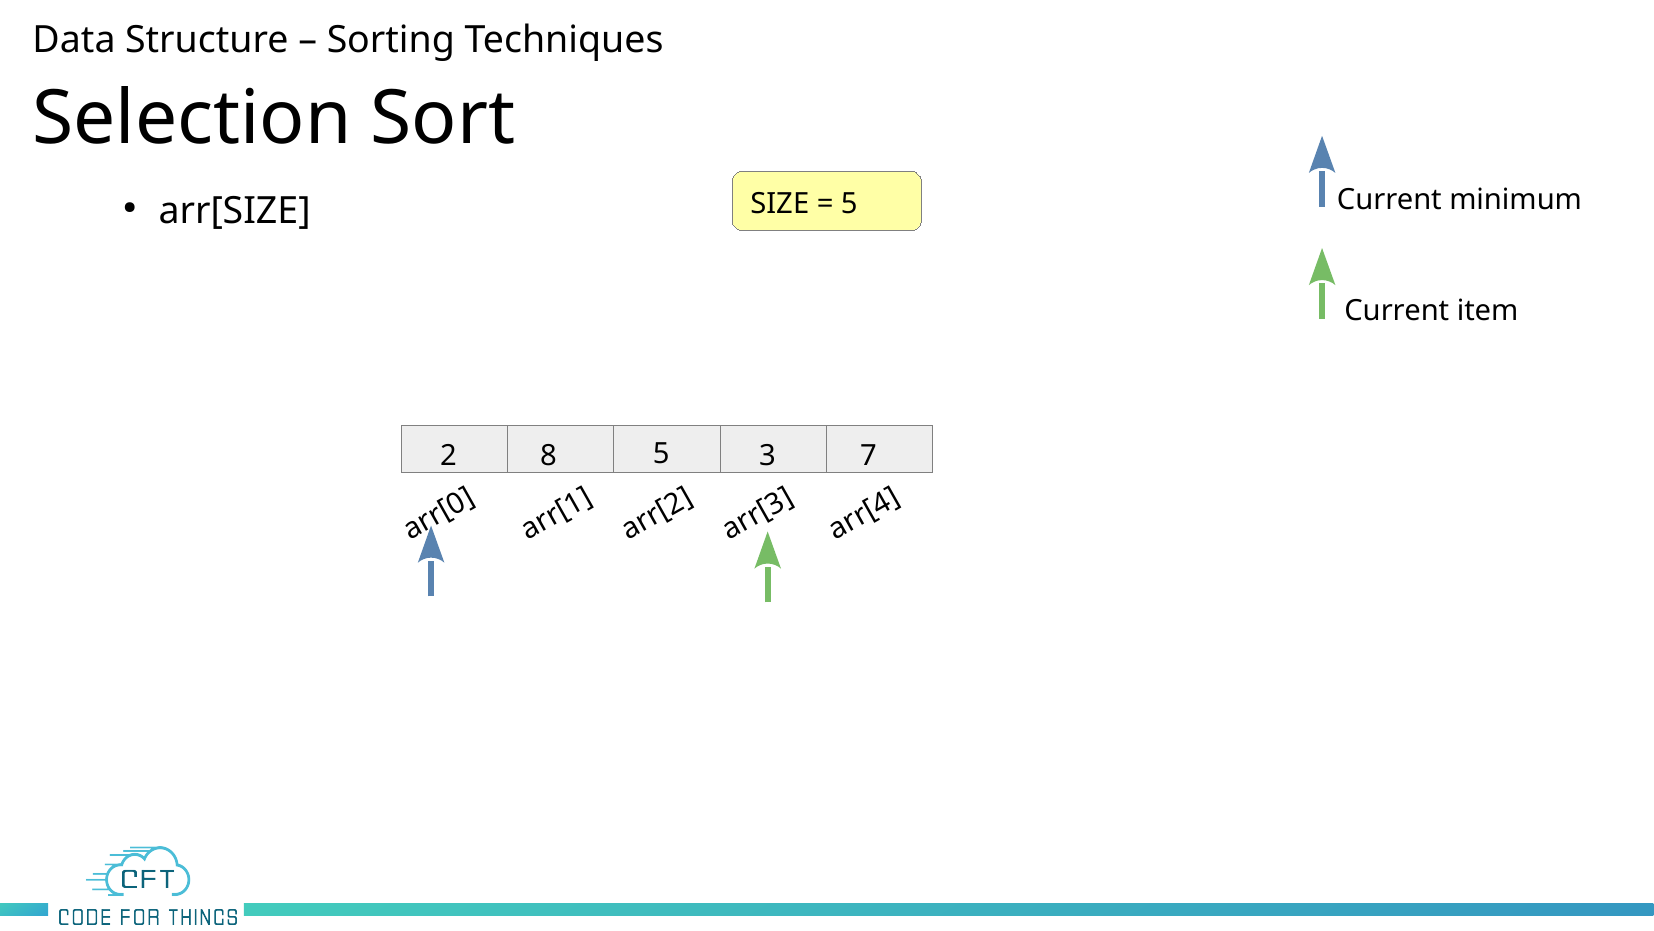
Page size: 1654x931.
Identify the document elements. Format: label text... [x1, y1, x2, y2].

text_box [732, 171, 922, 231]
text_box arr[3] [696, 450, 839, 566]
text_box arr[2] [596, 475, 733, 566]
text_box SIZE = 5 [735, 175, 916, 225]
text_box Current item [1329, 281, 1545, 331]
text_box 2 [425, 427, 492, 477]
text_box 7 [845, 427, 912, 477]
picture [59, 846, 237, 925]
text_box arr[4] [806, 450, 957, 587]
text_box [724, 425, 933, 473]
text_box arr[SIZE] [108, 176, 353, 243]
text_box arr[1] [495, 450, 632, 587]
text_box [401, 425, 638, 473]
text_box 5 [638, 425, 724, 475]
text_box arr[0] [377, 454, 519, 566]
text_box Current minimum [1322, 171, 1611, 221]
title Data Structure – Sorting Techniques Selection Sort [32, 12, 1184, 166]
text_box 3 [744, 427, 793, 477]
text_box 8 [525, 427, 593, 477]
